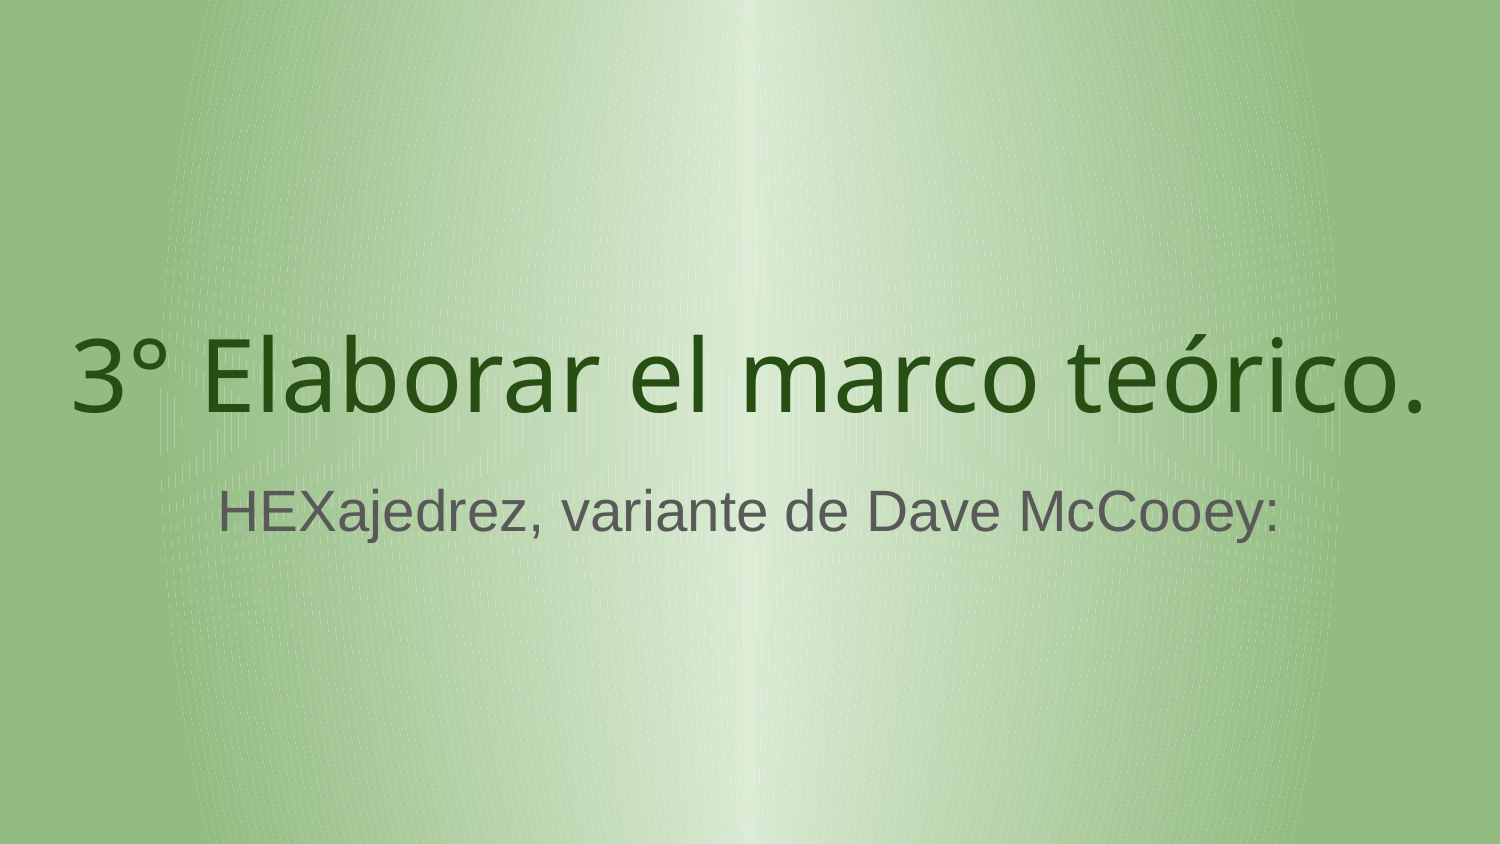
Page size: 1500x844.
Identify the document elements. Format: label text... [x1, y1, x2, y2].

subtitle HEXajedrez, variante de Dave McCooey: [51, 463, 1449, 594]
title 3° Elaborar el marco teórico. [51, 250, 1449, 458]
